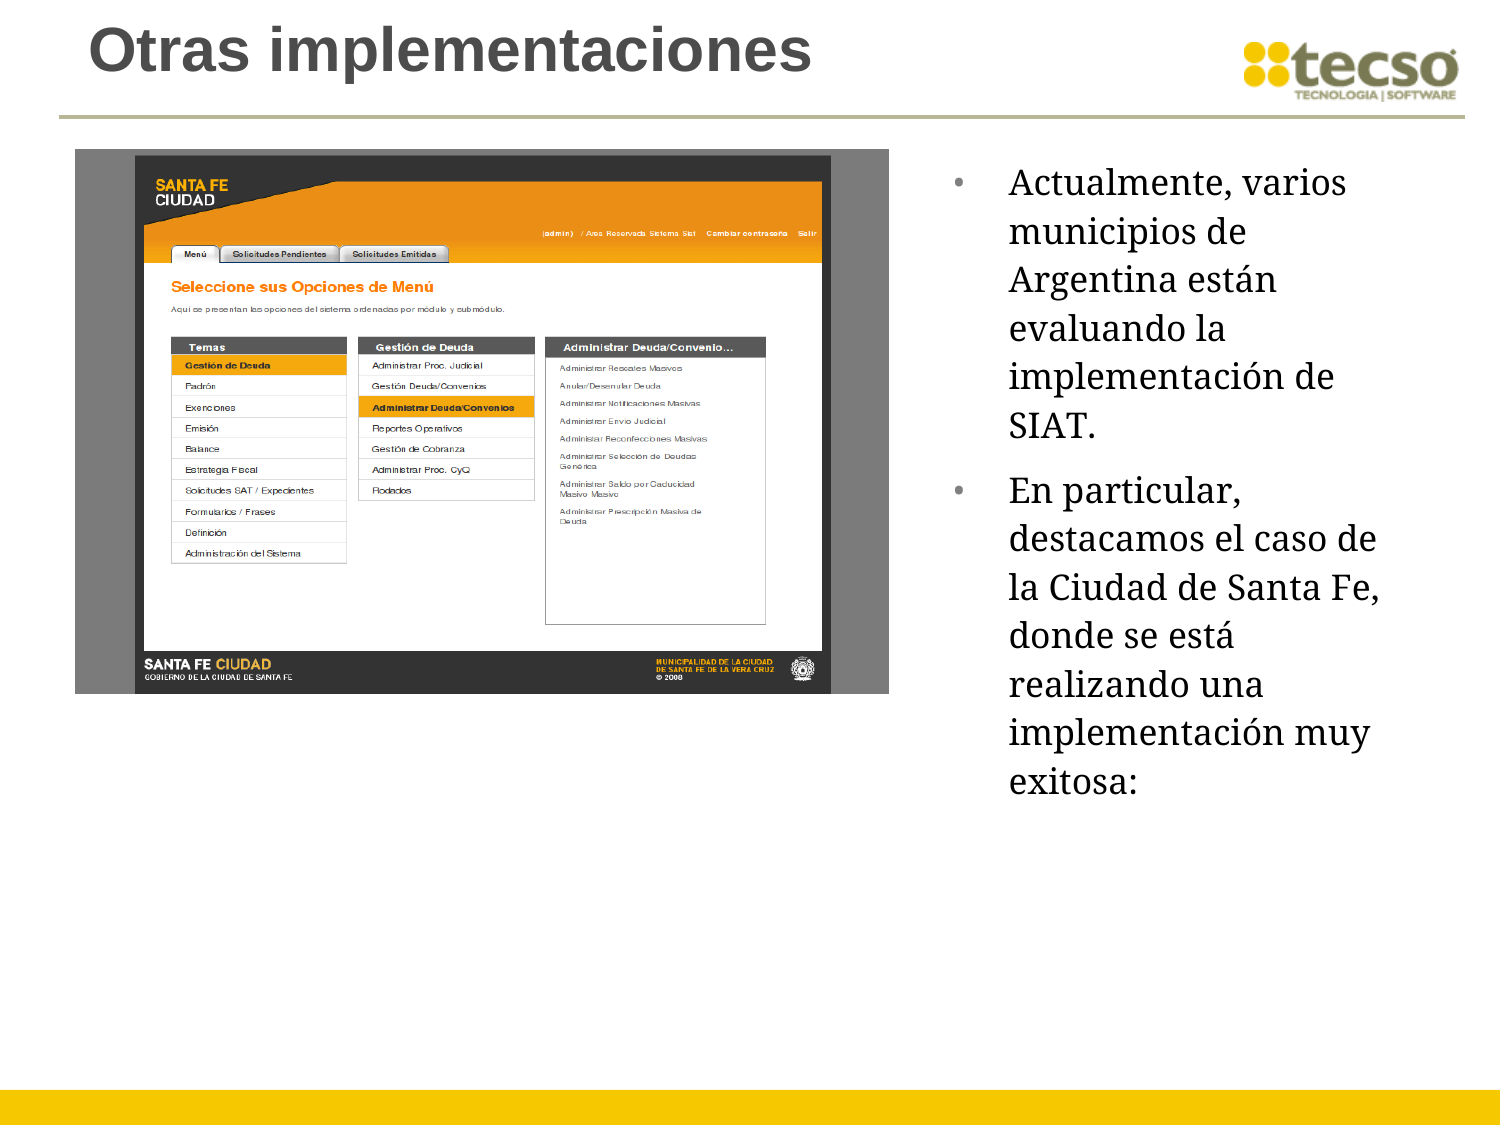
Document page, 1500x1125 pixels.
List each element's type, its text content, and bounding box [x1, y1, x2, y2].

picture [75, 149, 889, 694]
list Actualmente, varios municipios de Argentina están evaluando la implementación de SIAT. En particular, destacamos el caso de la Ciudad de Santa Fe, donde se está realizando una implementación muy exitosa: [937, 149, 1426, 1051]
title Otras implementaciones [73, 6, 1238, 211]
picture [1244, 42, 1459, 102]
